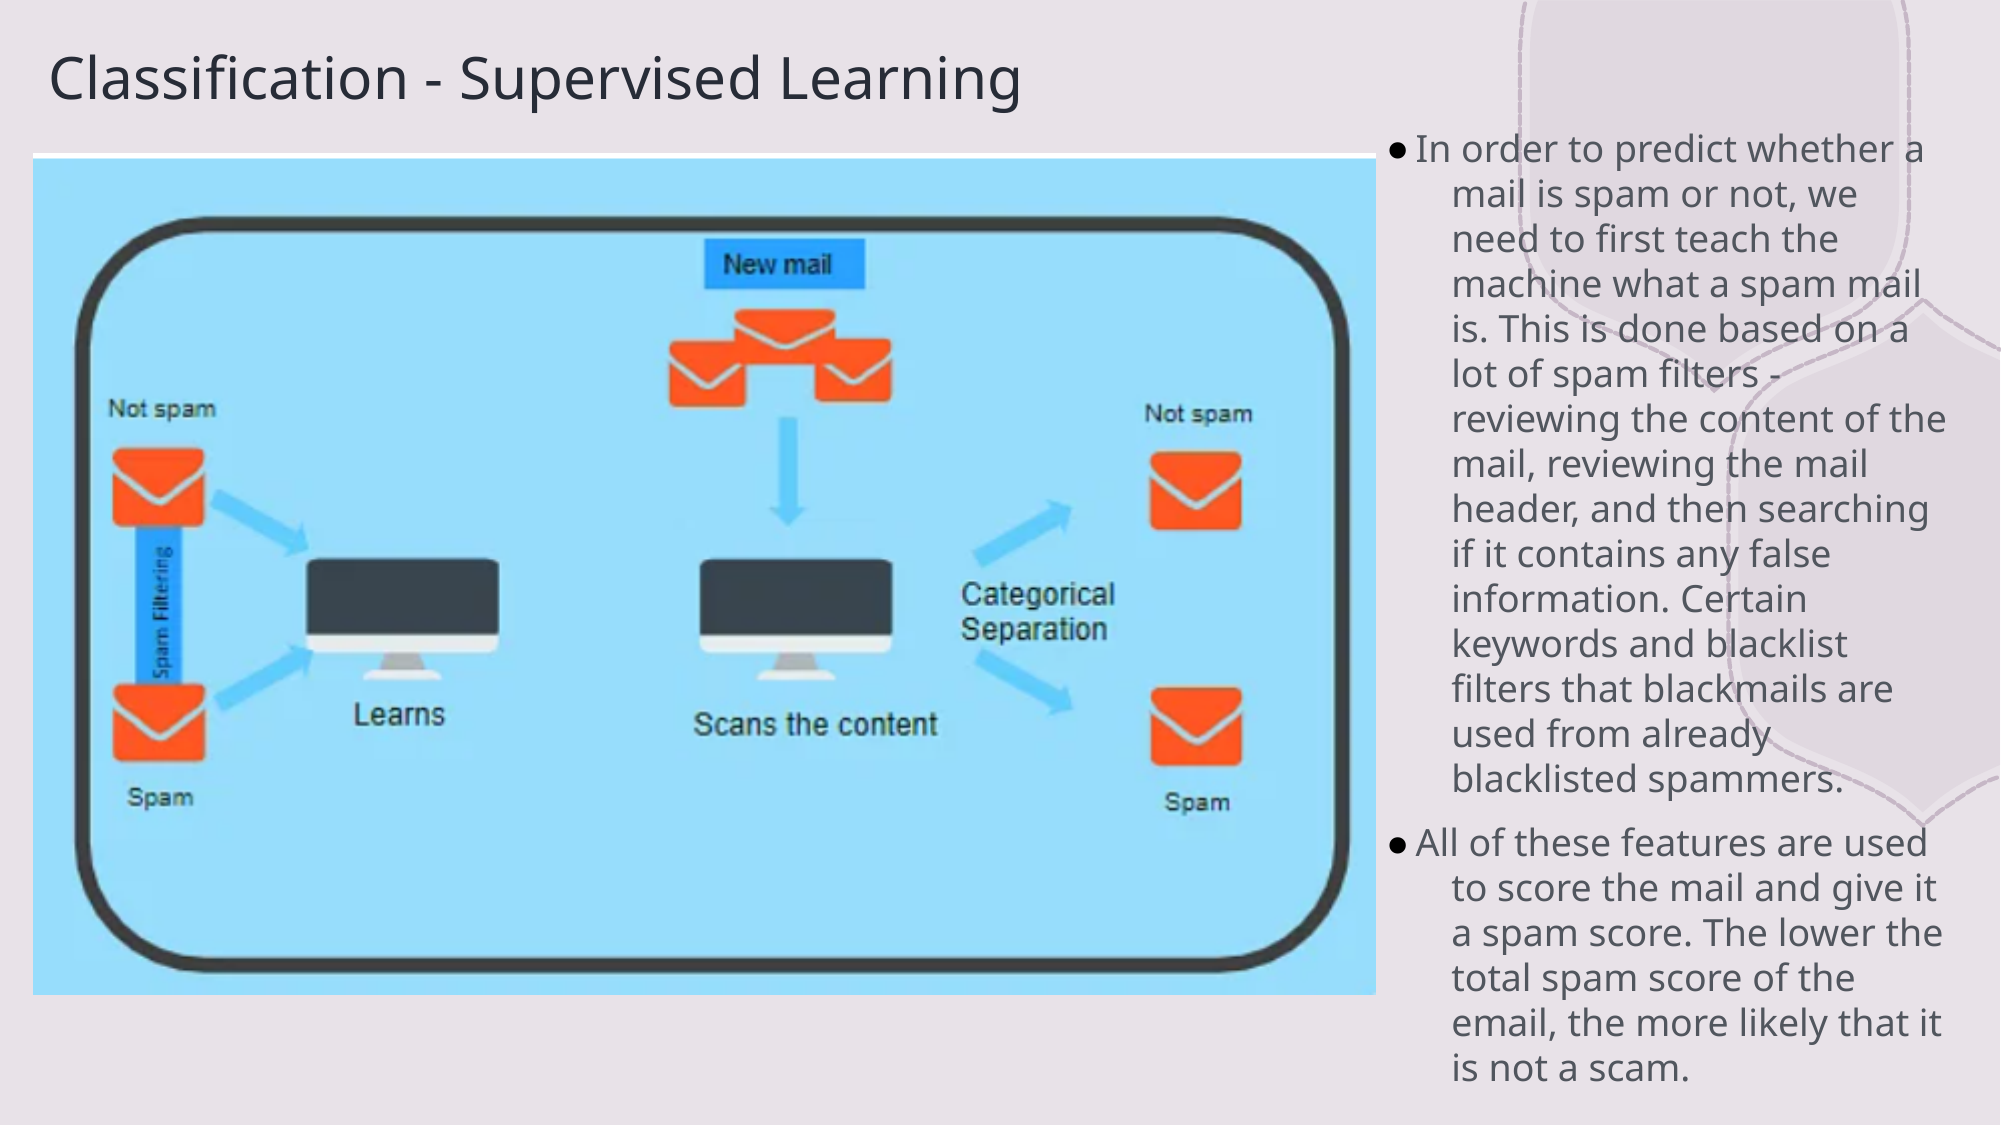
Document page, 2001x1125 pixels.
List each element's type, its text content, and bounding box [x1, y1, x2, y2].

title Classification - Supervised Learning [33, 32, 1523, 153]
list In order to predict whether a mail is spam or not, we need to first teach the machine what a spam mail is. This is done based on a lot of spam filters - reviewing the content of the mail, reviewing the mail header, and then searching if it contains any false information. Certain keywords and blacklist filters that blackmails are used from already blacklisted spammers. All of these features are used to score the mail and give it a spam score. The lower the total spam score of the email, the more likely that it is not a scam. [1365, 116, 1967, 1106]
picture [33, 153, 1376, 995]
